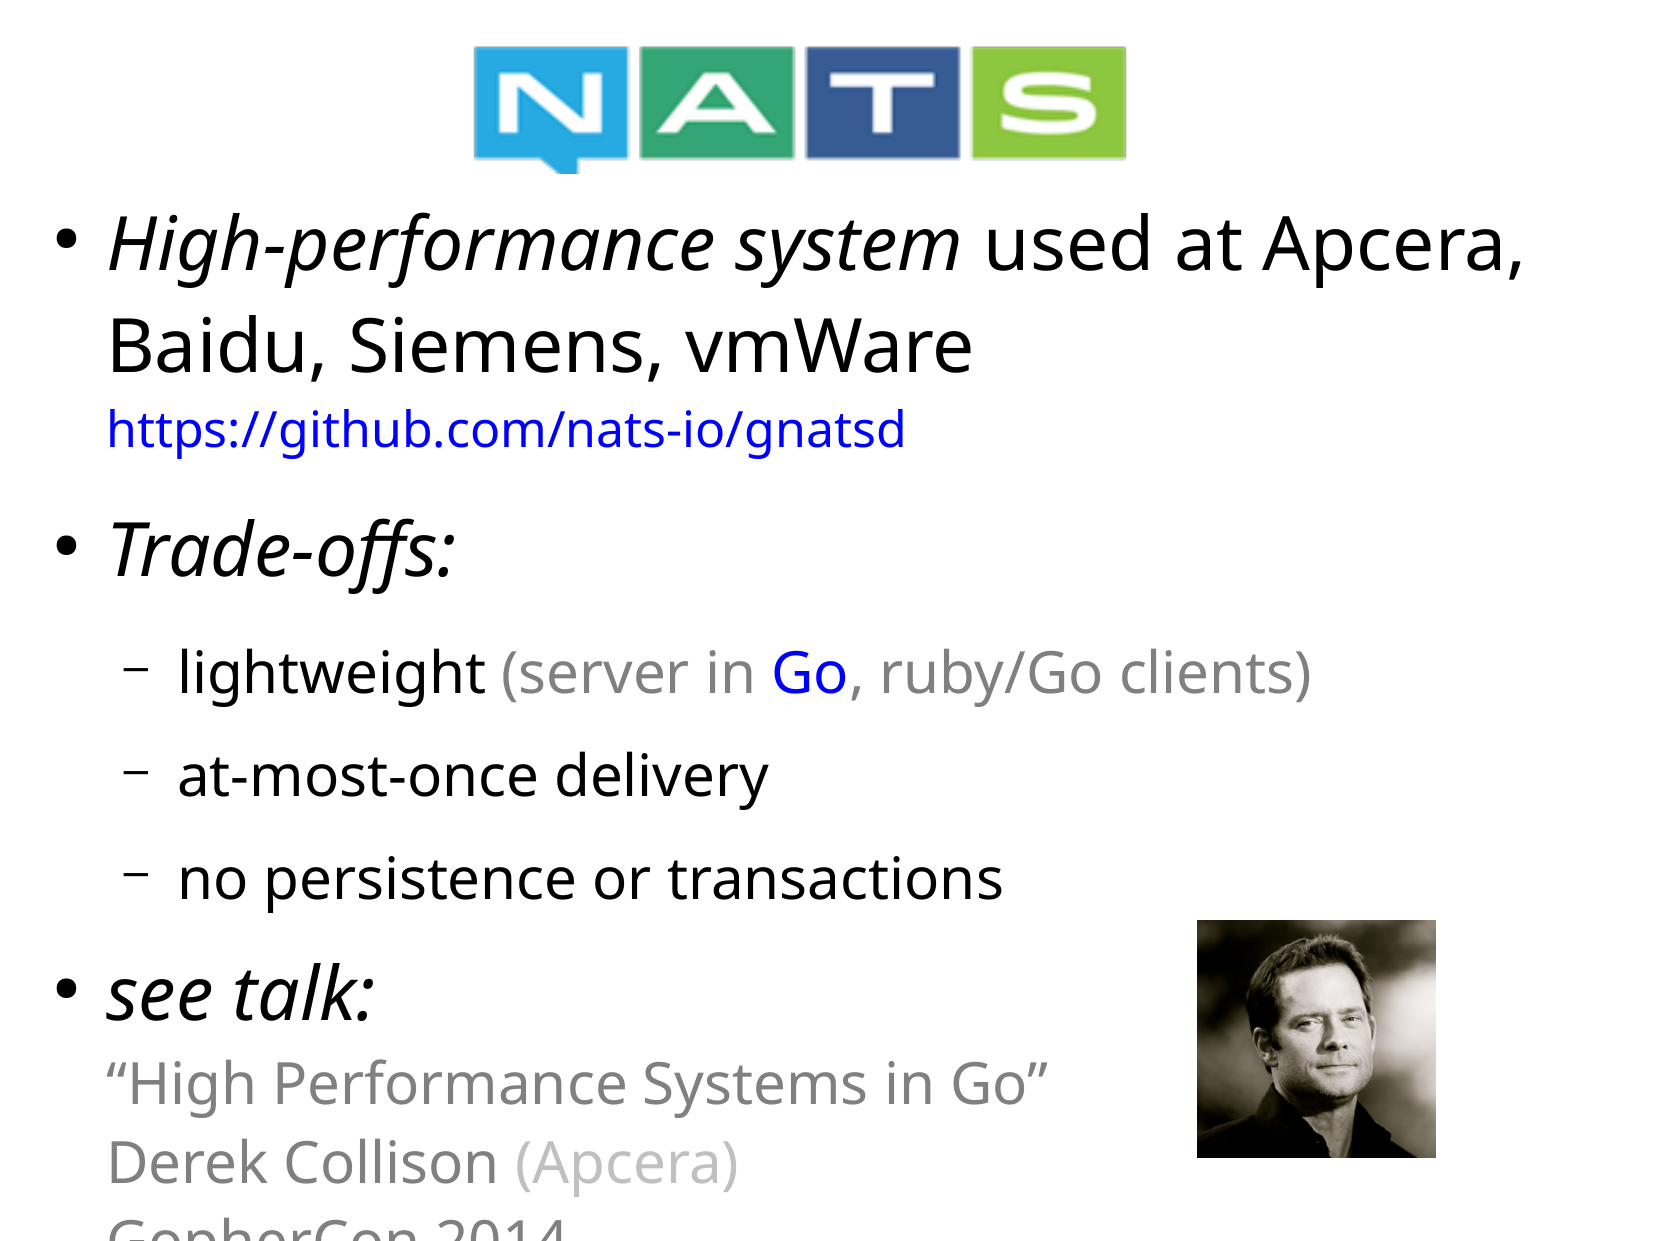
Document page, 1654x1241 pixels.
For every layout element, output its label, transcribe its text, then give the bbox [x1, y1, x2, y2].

picture [395, 18, 1209, 174]
picture [1197, 920, 1436, 1158]
list High-performance system used at Apcera, Baidu, Siemens, vmWare https://github.com/nats-io/gnatsd Trade-offs: lightweight (server in Go, ruby/Go clients) at-most-once delivery no persistence or transactions see talk: “High Performance Systems in Go” Derek Collison (Apcera) GopherCon 2014 [35, 189, 1538, 1205]
